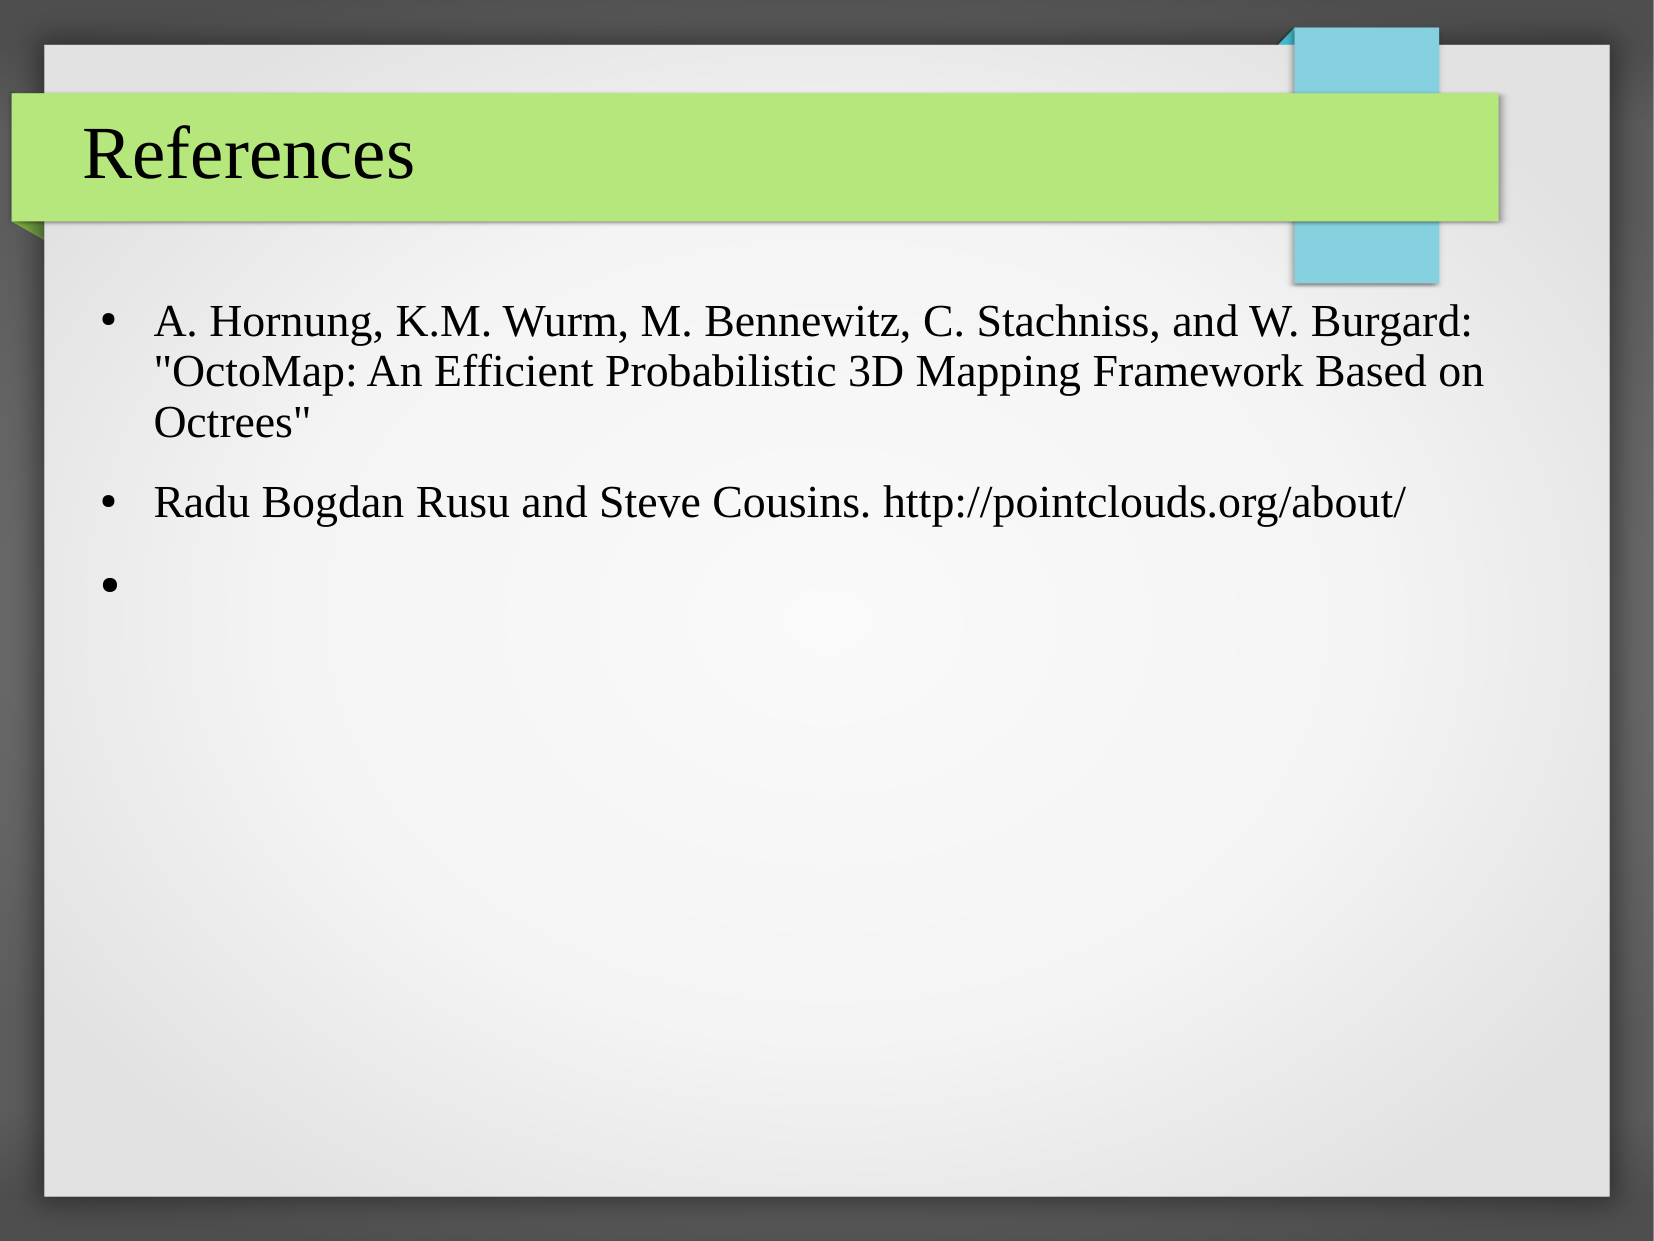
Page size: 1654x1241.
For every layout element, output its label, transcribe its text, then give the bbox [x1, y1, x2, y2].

title References [82, 94, 1264, 213]
picture [0, 0, 1654, 1241]
list A. Hornung, K.M. Wurm, M. Bennewitz, C. Stachniss, and W. Burgard: "OctoMap: An Efficient Probabilistic 3D Mapping Framework Based on Octrees" Radu Bogdan Rusu and Steve Cousins. http://pointclouds.org/about/ [82, 295, 1571, 1015]
